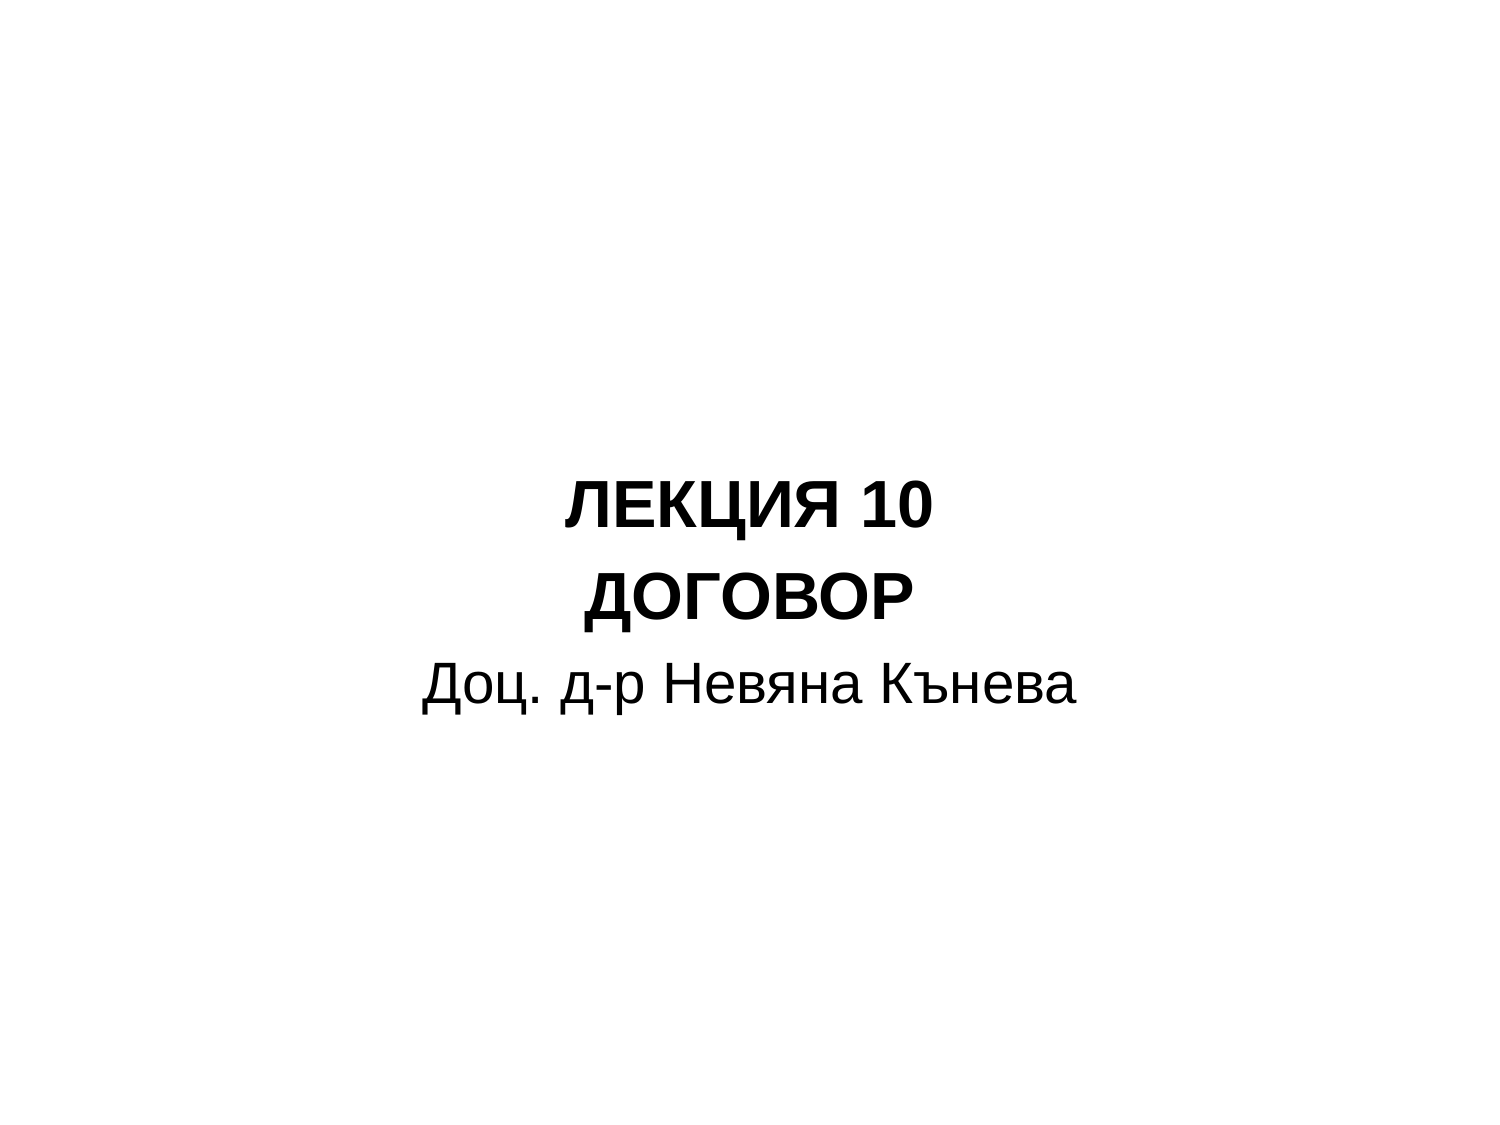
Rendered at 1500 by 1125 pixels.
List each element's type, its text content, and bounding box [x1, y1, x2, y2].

subtitle Доц. д-р Невяна Кънева [225, 637, 1276, 925]
title ЛЕКЦИЯ 10 ДОГОВОР [112, 349, 1388, 591]
